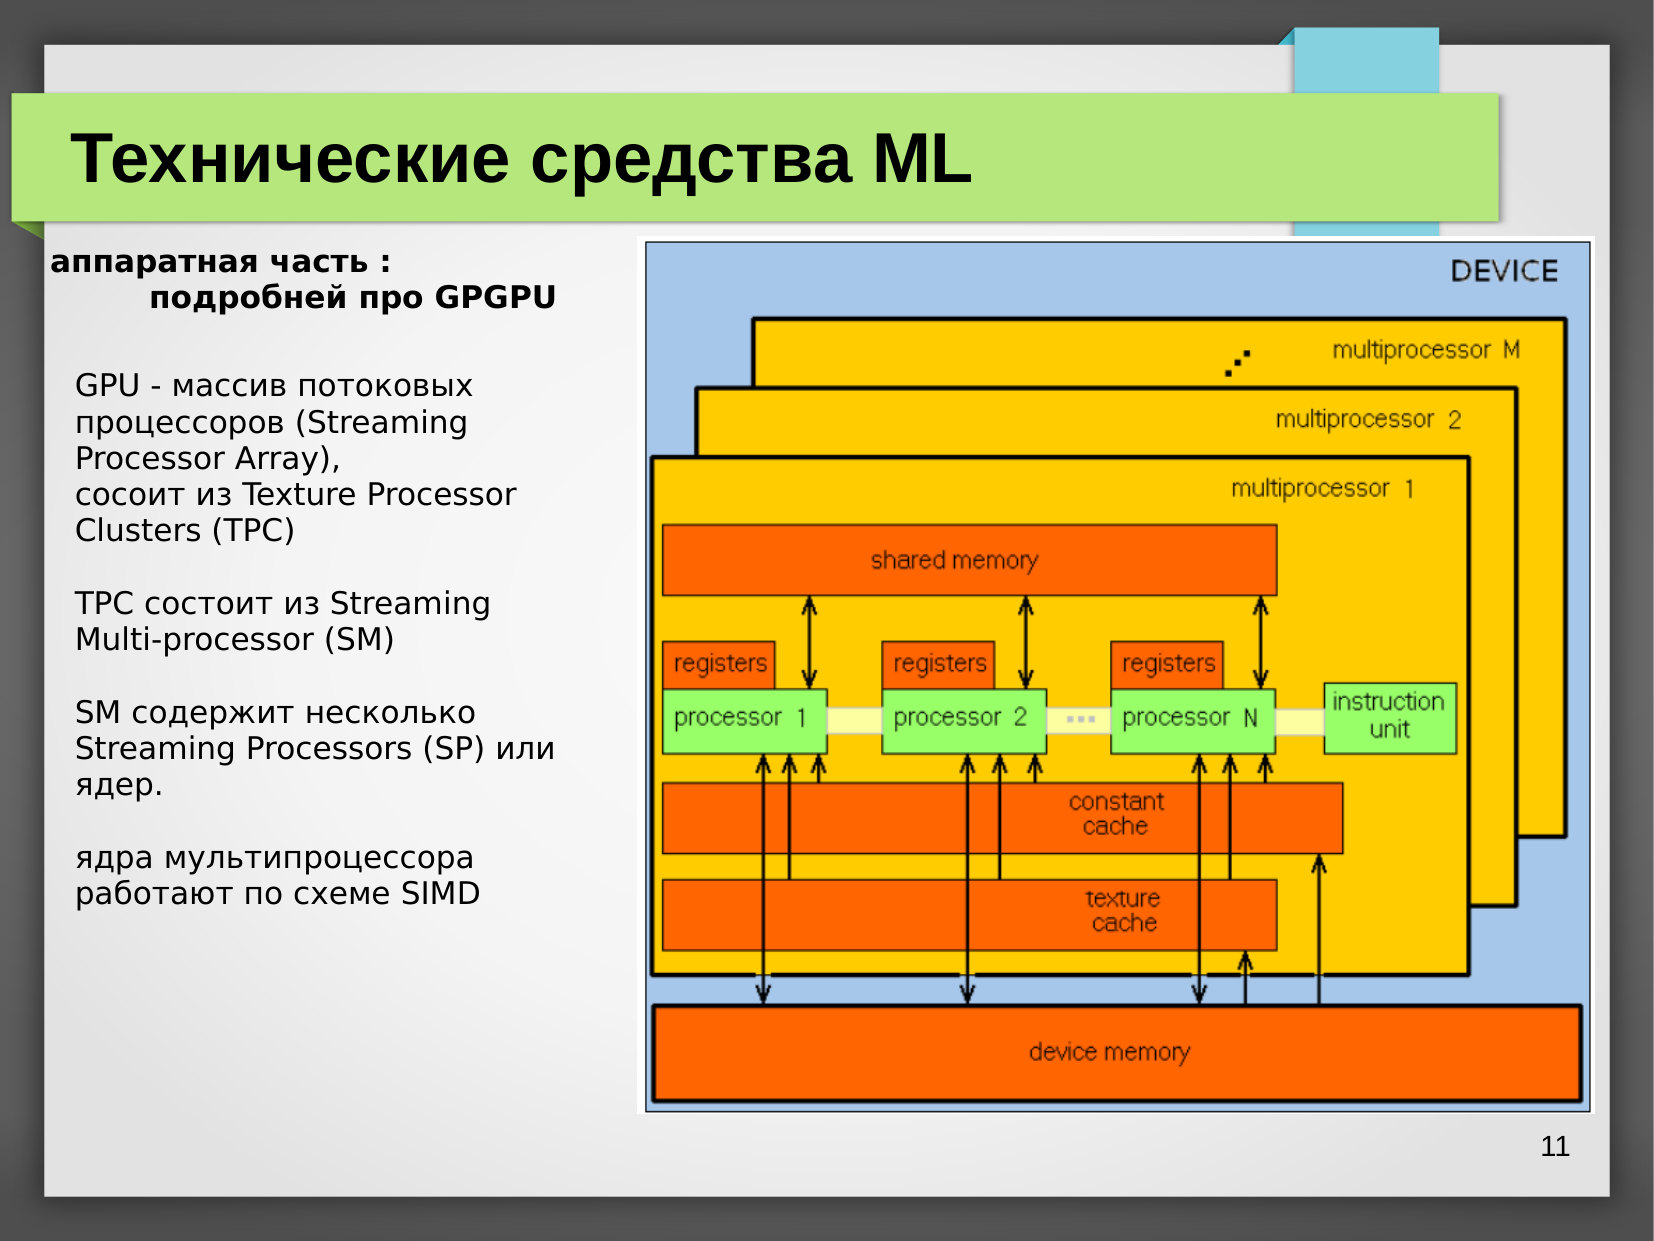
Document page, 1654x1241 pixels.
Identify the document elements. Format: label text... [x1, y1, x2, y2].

text_box GPU - массив потоковых процессоров (Streaming Processor Array), сосоит из Texture Processor Clusters (TPC) TPC состоит из Streaming Multi-processor (SM) SM содержит несколько Streaming Processors (SP) или ядер. ядра мультипроцессора работают по схеме SIMD [60, 360, 579, 1116]
text_box аппаратная часть : подробней про GPGPU [35, 236, 615, 324]
title Технические средства ML [70, 118, 1205, 199]
picture [0, 0, 1654, 1241]
